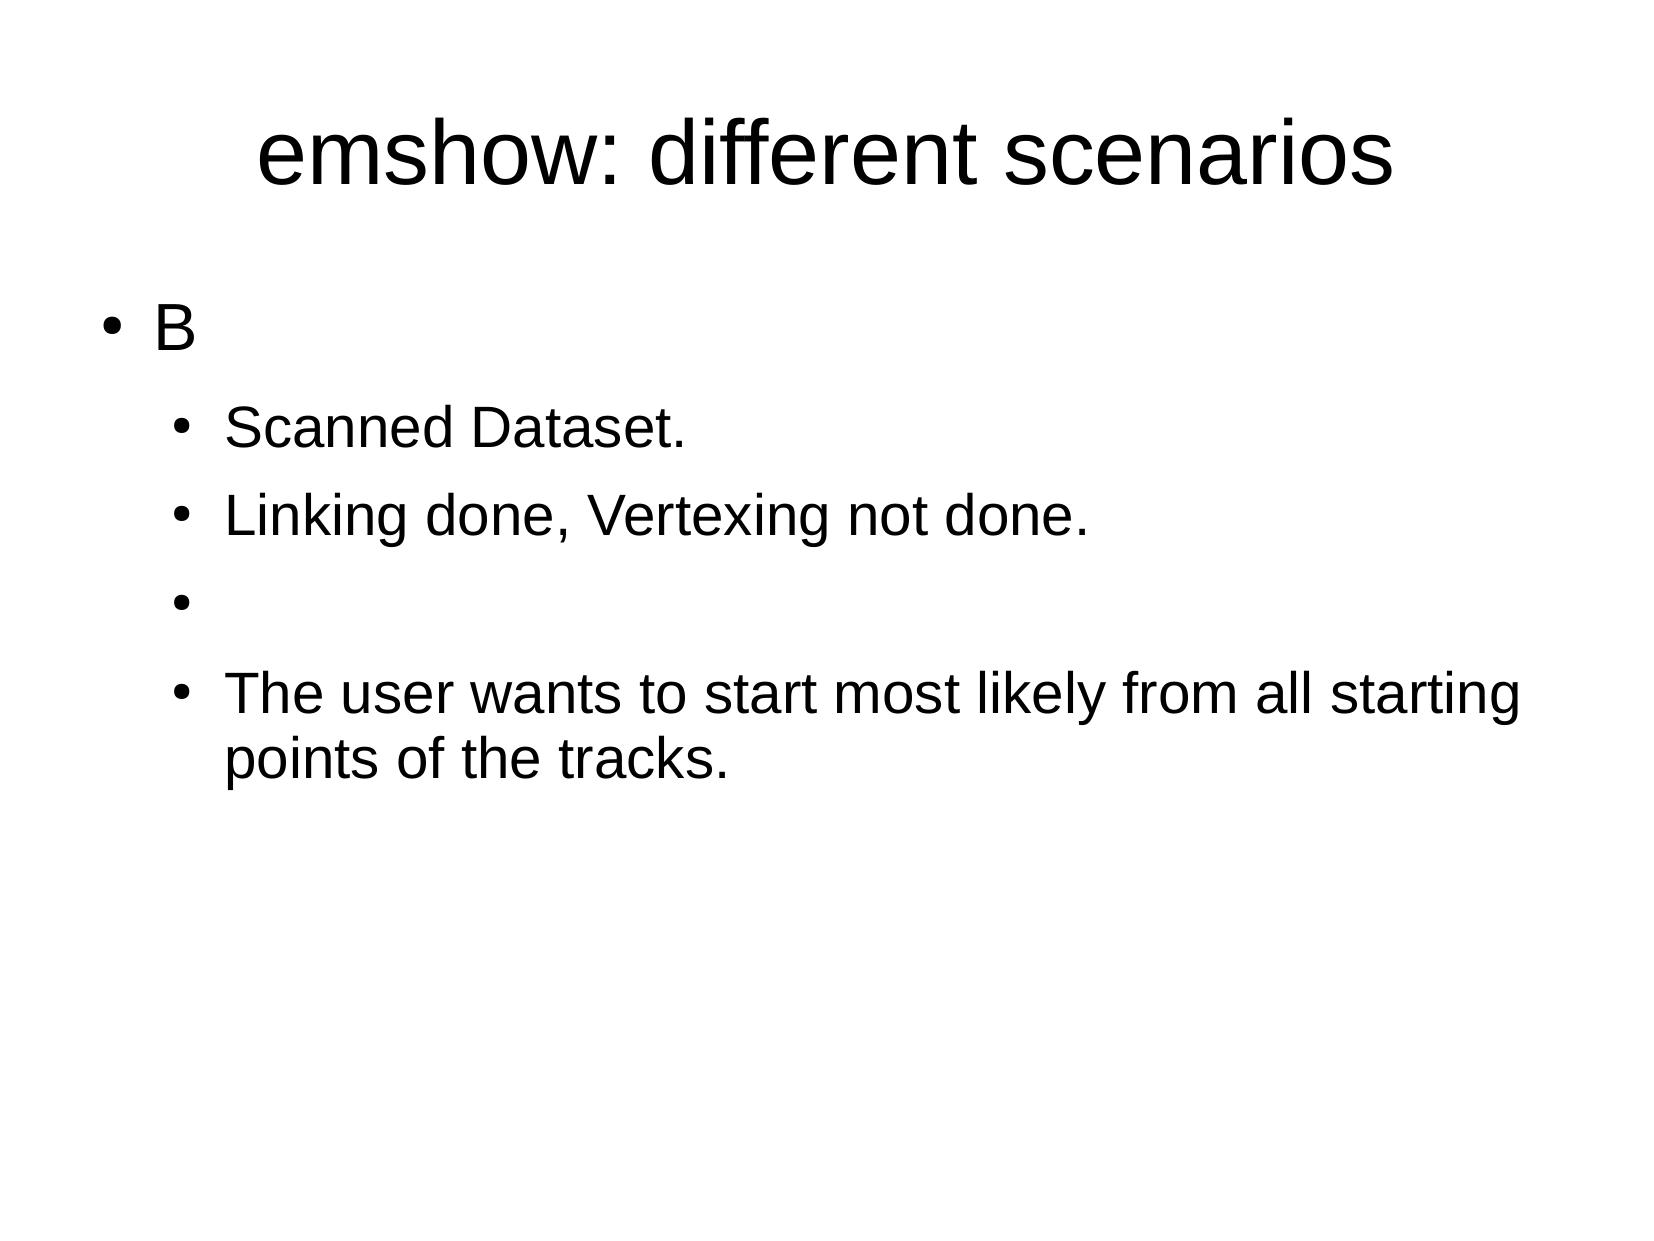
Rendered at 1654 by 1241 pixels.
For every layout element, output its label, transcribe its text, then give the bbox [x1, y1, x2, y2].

title emshow: different scenarios [82, 49, 1571, 257]
list B Scanned Dataset. Linking done, Vertexing not done. The user wants to start most likely from all starting points of the tracks. [82, 290, 1571, 1109]
